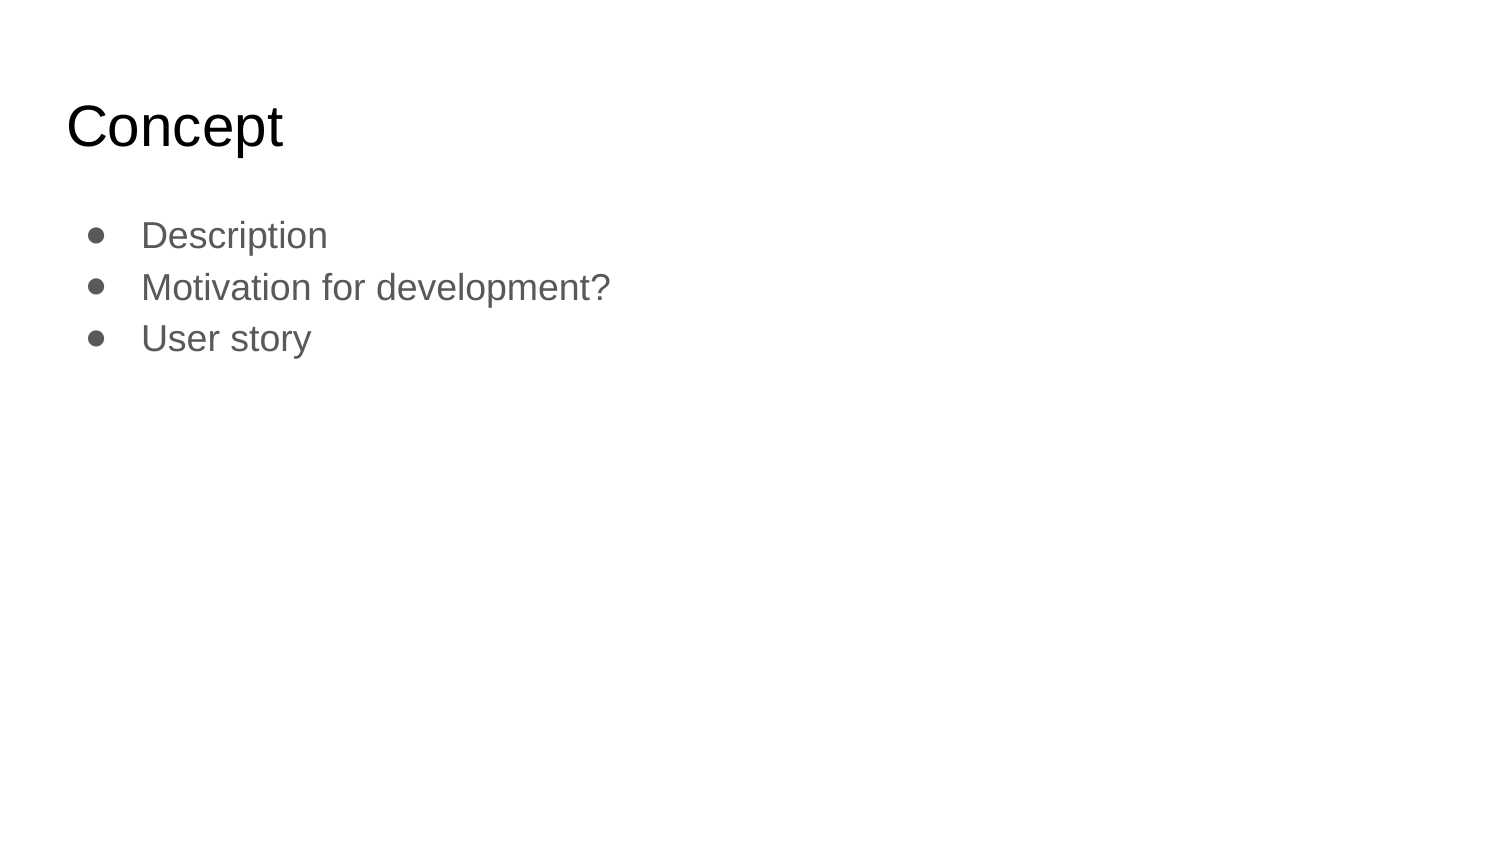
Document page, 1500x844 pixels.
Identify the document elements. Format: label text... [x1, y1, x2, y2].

title Concept [51, 72, 1449, 167]
list Description Motivation for development? User story [51, 189, 1449, 750]
